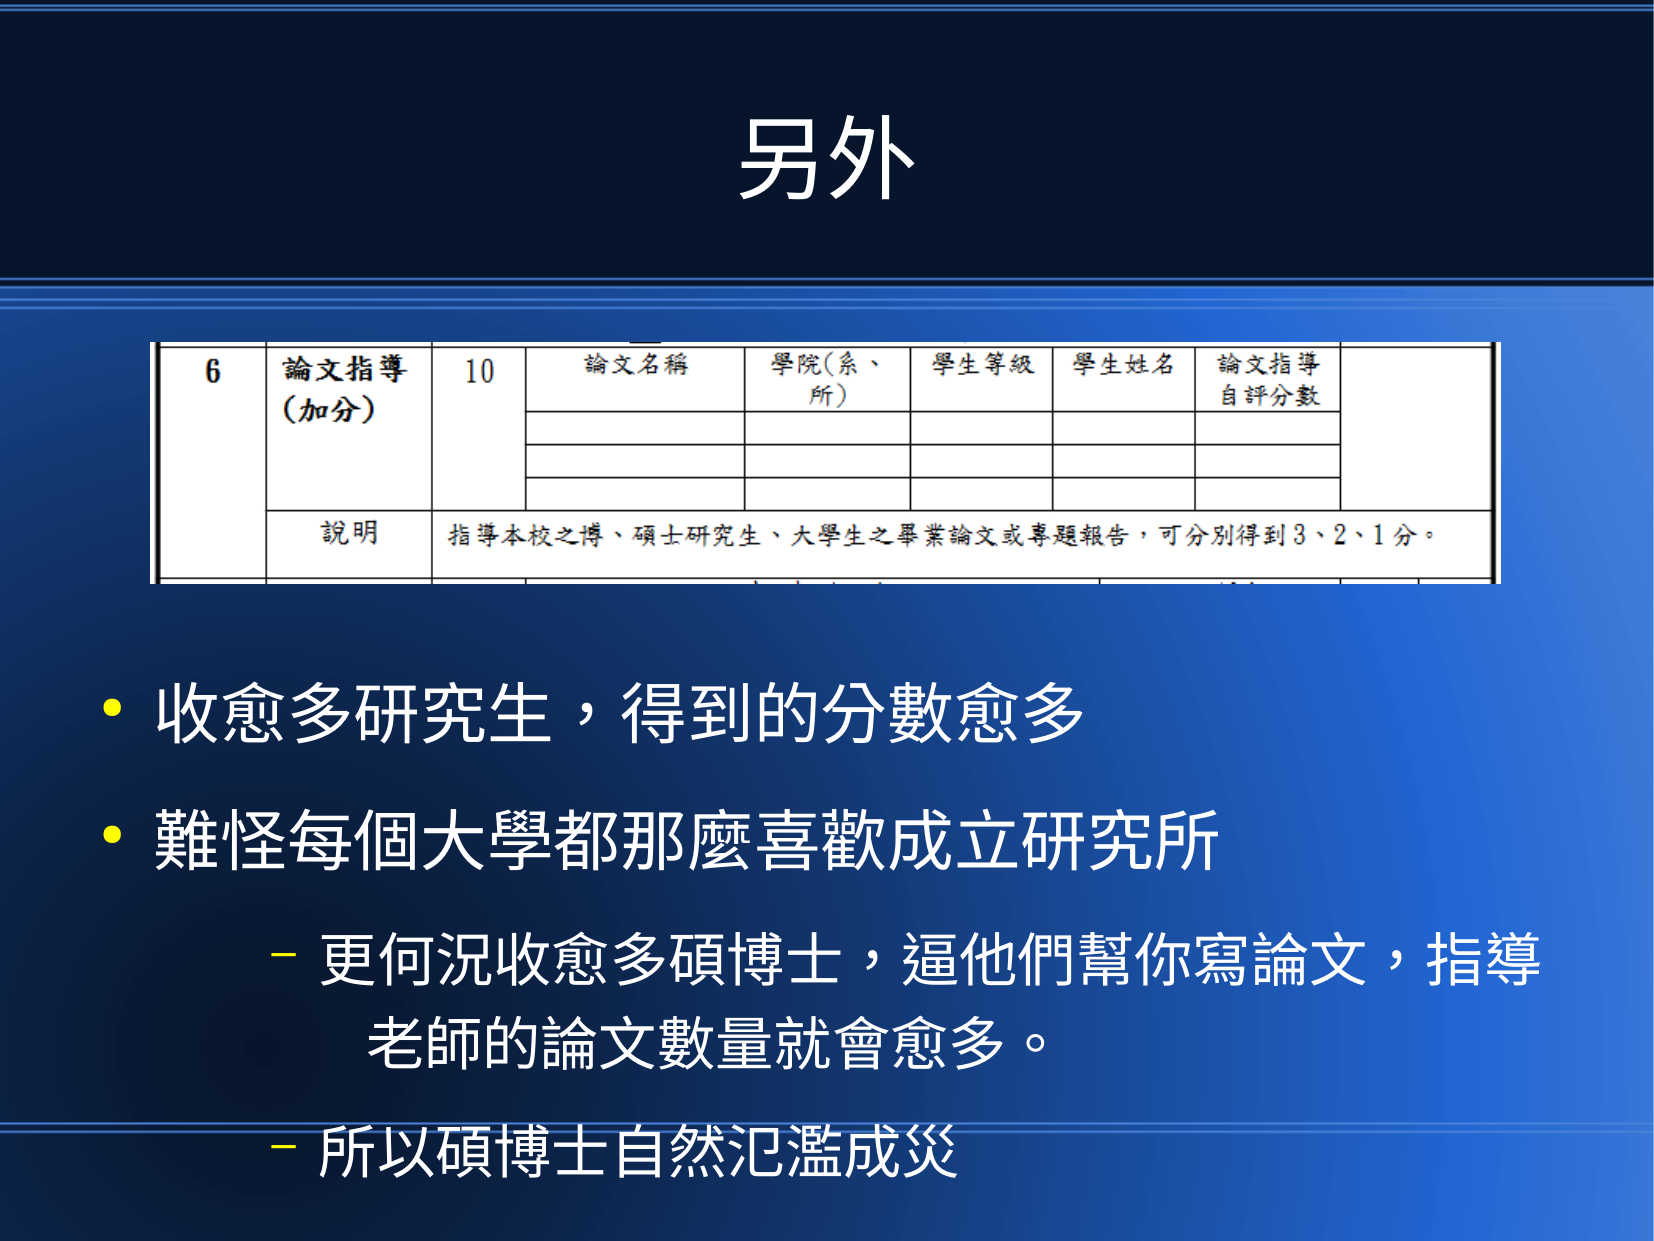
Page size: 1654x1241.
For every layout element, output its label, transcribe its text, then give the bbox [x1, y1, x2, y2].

picture [0, 0, 1654, 1241]
title 另外 [82, 49, 1571, 257]
list 收愈多研究生，得到的分數愈多 難怪每個大學都那麼喜歡成立研究所 更何況收愈多碩博士，逼他們幫你寫論文，指導老師的論文數量就會愈多。 所以碩博士自然氾濫成災 [82, 661, 1571, 1089]
